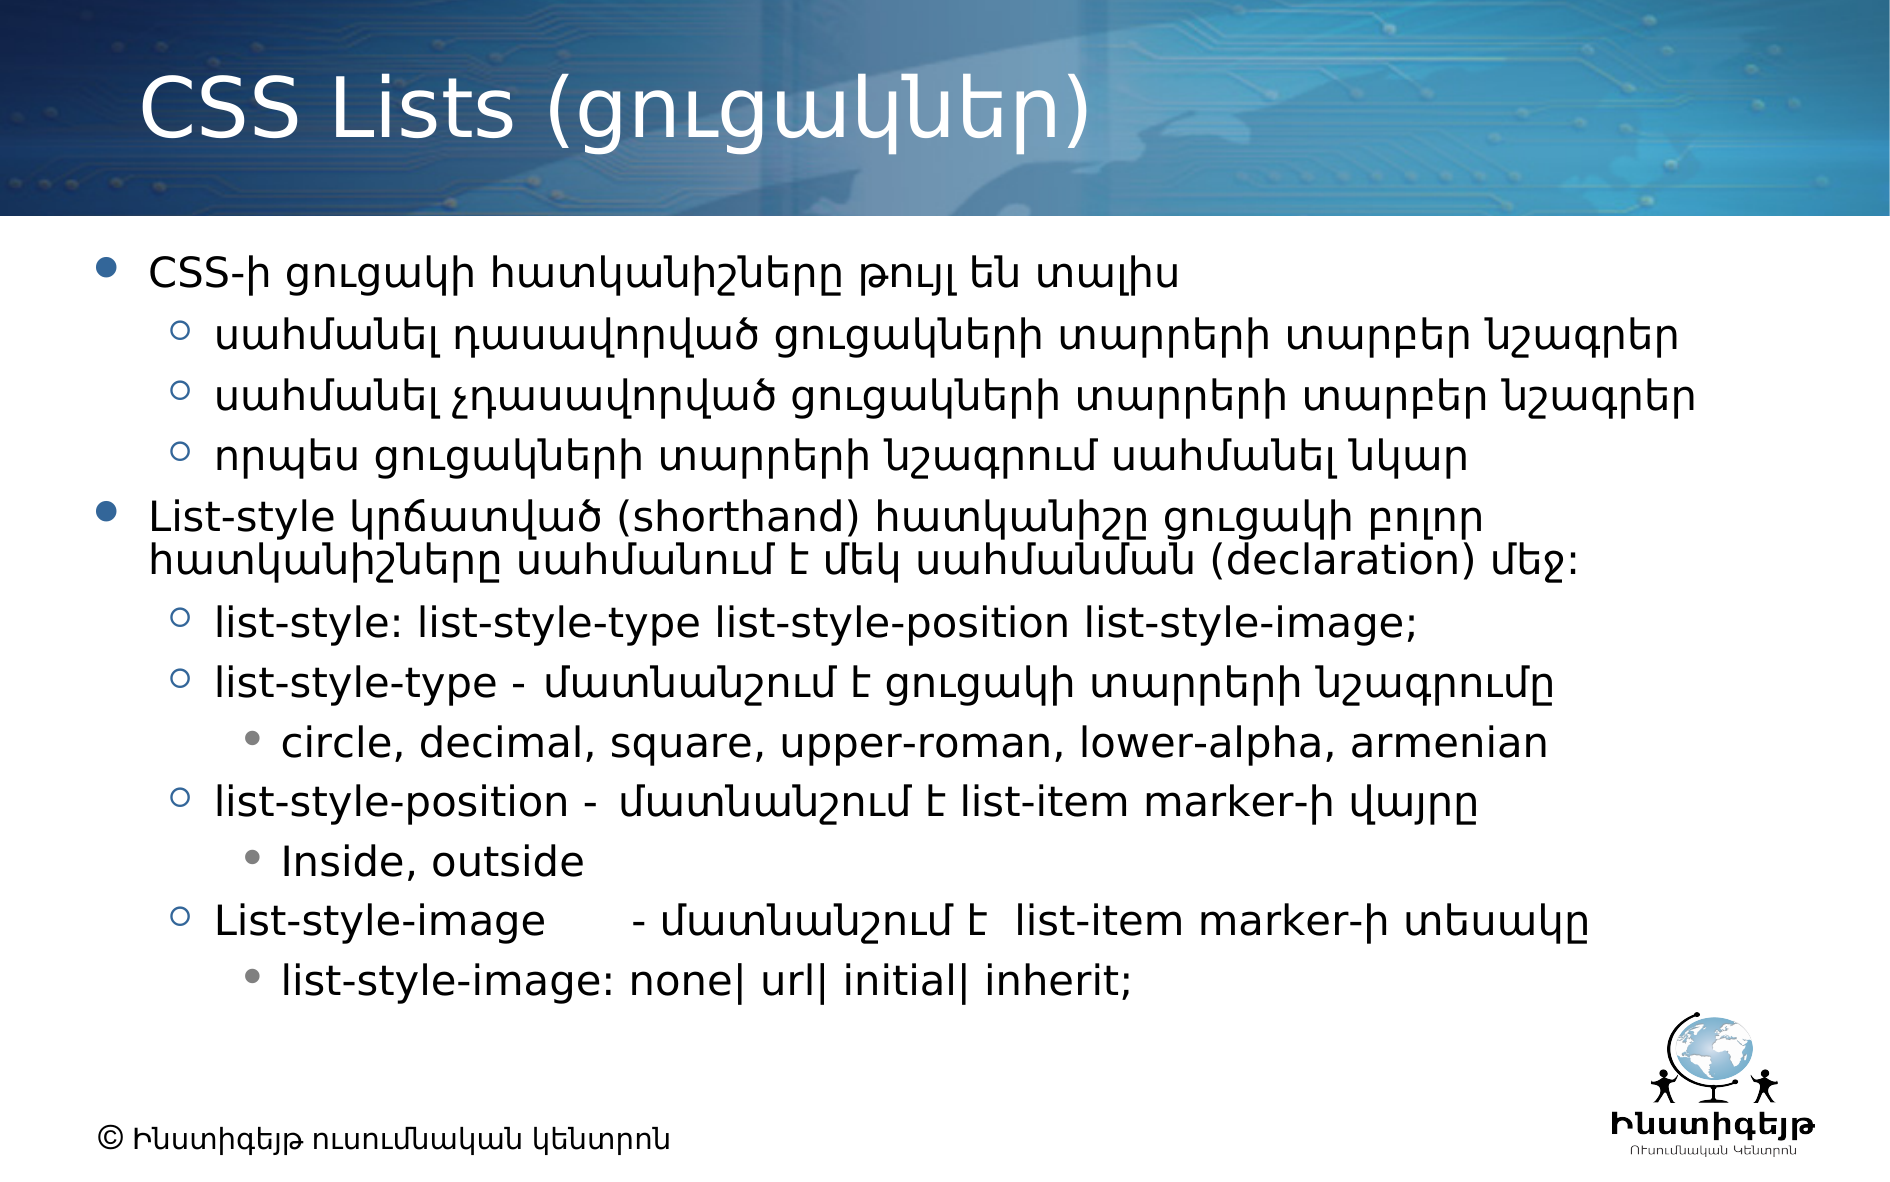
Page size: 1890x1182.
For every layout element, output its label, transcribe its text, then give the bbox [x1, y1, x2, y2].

text_box CSS Lists (ցուցակներ) [138, 82, 1801, 91]
list CSS-ի ցուցակի հատկանիշները թույլ են տալիս սահմանել դասավորված ցուցակների տարրերի տարբեր նշագրեր սահմանել չդասավորված ցուցակների տարրերի տարբեր նշագրեր որպես ցուցակների տարրերի նշագրում սահմանել նկար List-style կրճատված (shorthand) հատկանիշը ցուցակի բոլոր հատկանիշները սահմանում է մեկ սահմանման (declaration) մեջ: list-style: list-style-type list-style-position list-style-image; list-style-type - մատնանշում է ցուցակի տարրերի նշագրումը circle, decimal, square, upper-roman, lower-alpha, armenian list-style-position - մատնանշում է list-item marker-ի վայրը Inside, outside List-style-image - մատնանշում է list-item marker-ի տեսակը list-style-image: none| url| initial| inherit; [93, 252, 1820, 277]
picture [0, 0, 1890, 216]
picture [1612, 1012, 1815, 1157]
